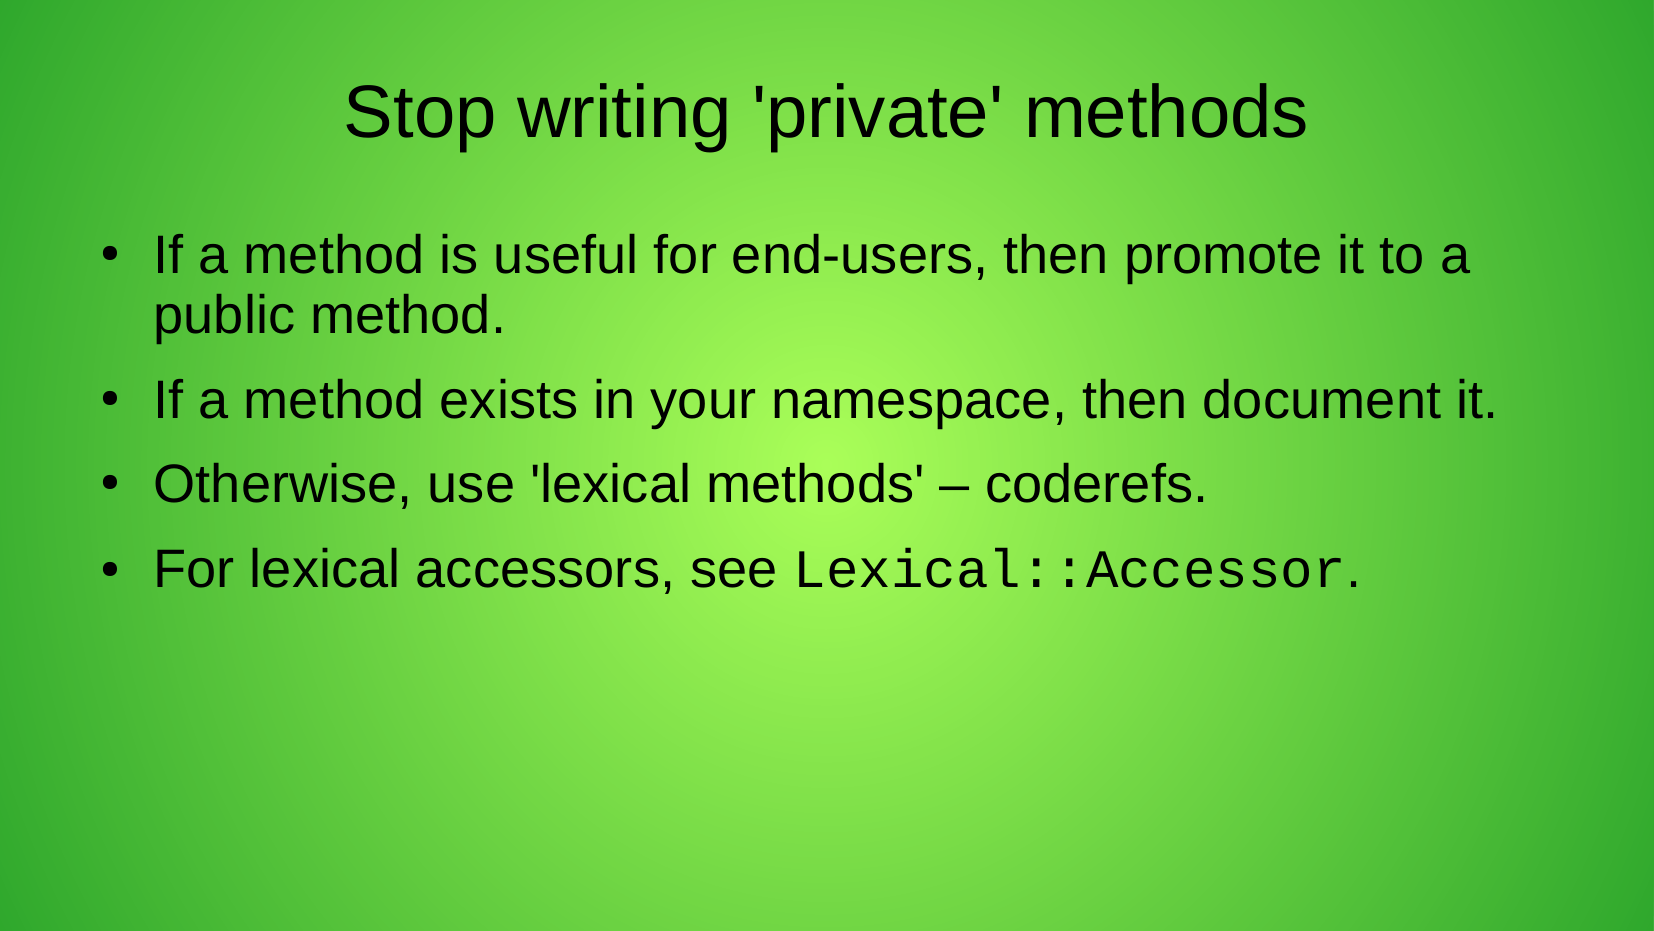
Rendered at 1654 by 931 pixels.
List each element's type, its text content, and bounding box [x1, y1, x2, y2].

title Stop writing 'private' methods [82, 35, 1571, 189]
list If a method is useful for end-users, then promote it to a public method. If a method exists in your namespace, then document it. Otherwise, use 'lexical methods' – coderefs. For lexical accessors, see Lexical::Accessor. [82, 224, 1571, 764]
